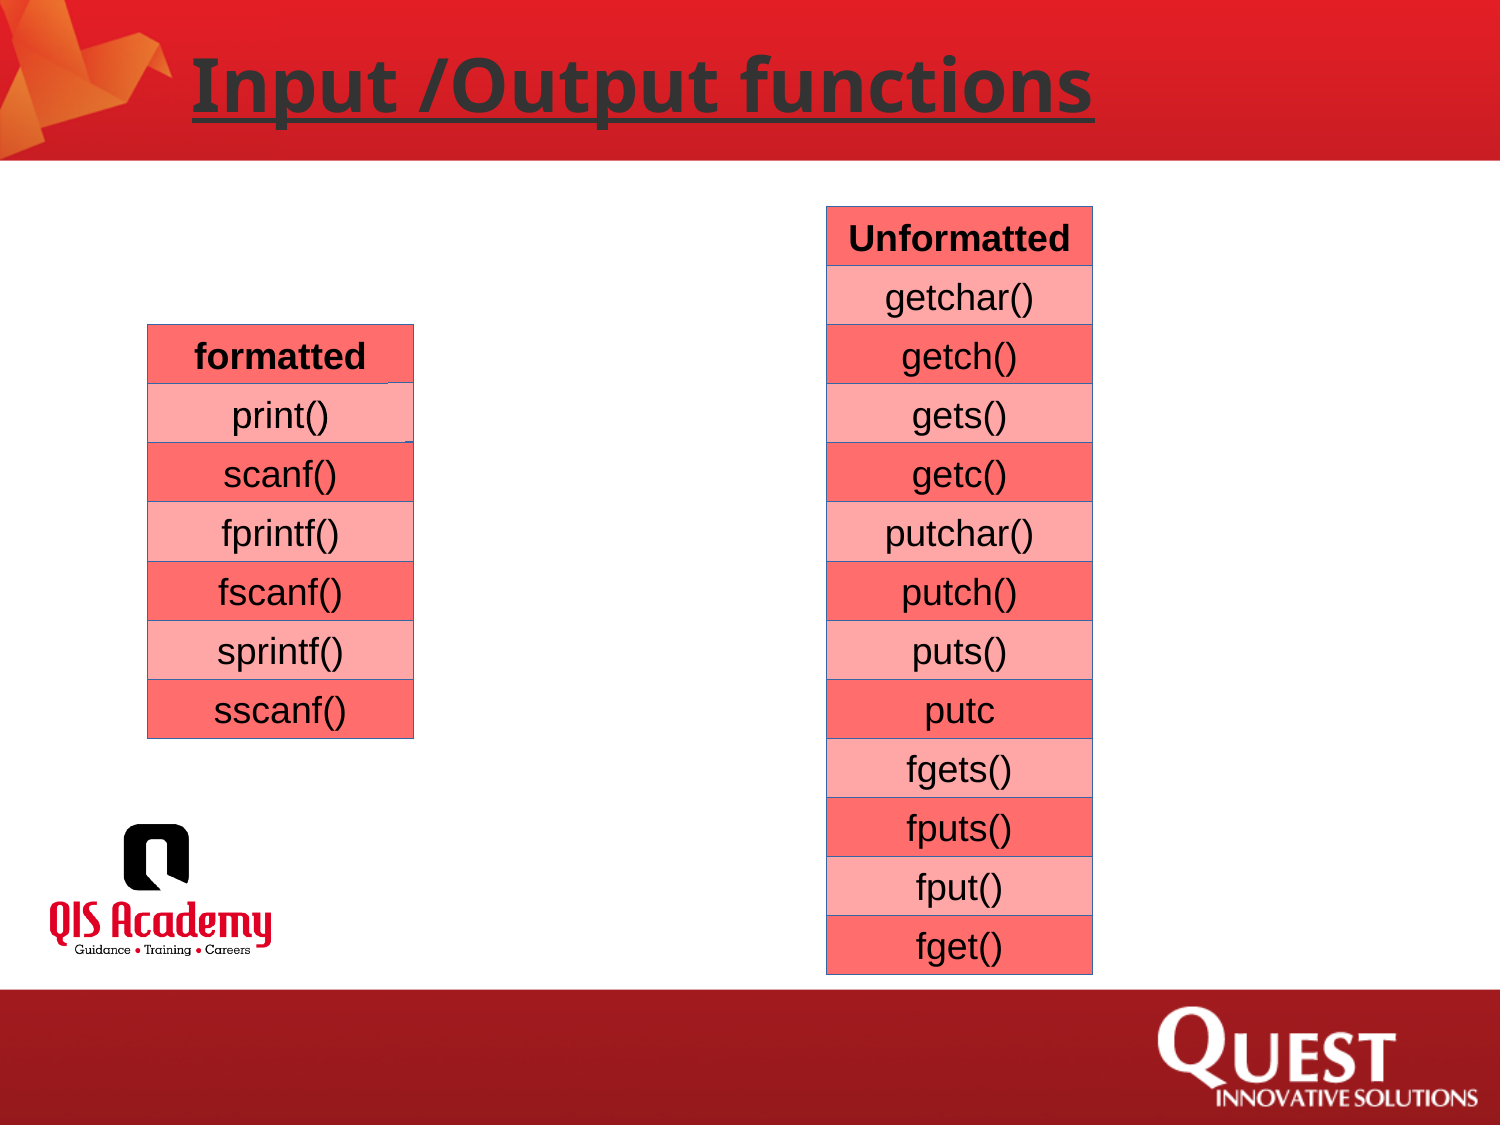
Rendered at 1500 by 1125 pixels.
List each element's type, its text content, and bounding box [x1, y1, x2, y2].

text_box getch() [826, 324, 1093, 384]
text_box scanf() [147, 442, 414, 501]
text_box getchar() [826, 265, 1093, 324]
text_box sscanf() [147, 679, 414, 739]
text_box fputs() [826, 797, 1093, 856]
text_box fput() [826, 856, 1093, 915]
text_box getc() [826, 442, 1093, 501]
text_box puts() [826, 620, 1093, 679]
text_box fscanf() [147, 561, 414, 620]
text_box formatted [147, 324, 414, 383]
picture [0, 0, 1500, 1125]
text_box gets() [826, 384, 1093, 442]
text_box putc [826, 679, 1093, 739]
text_box putch() [826, 561, 1093, 620]
title Input /Output functions [177, 29, 1500, 139]
text_box putchar() [826, 501, 1093, 561]
text_box sprintf() [147, 620, 414, 679]
text_box print() [147, 382, 414, 442]
text_box fprintf() [147, 501, 414, 561]
text_box fgets() [826, 739, 1093, 797]
text_box fget() [826, 915, 1093, 975]
text_box Unformatted [826, 206, 1093, 265]
